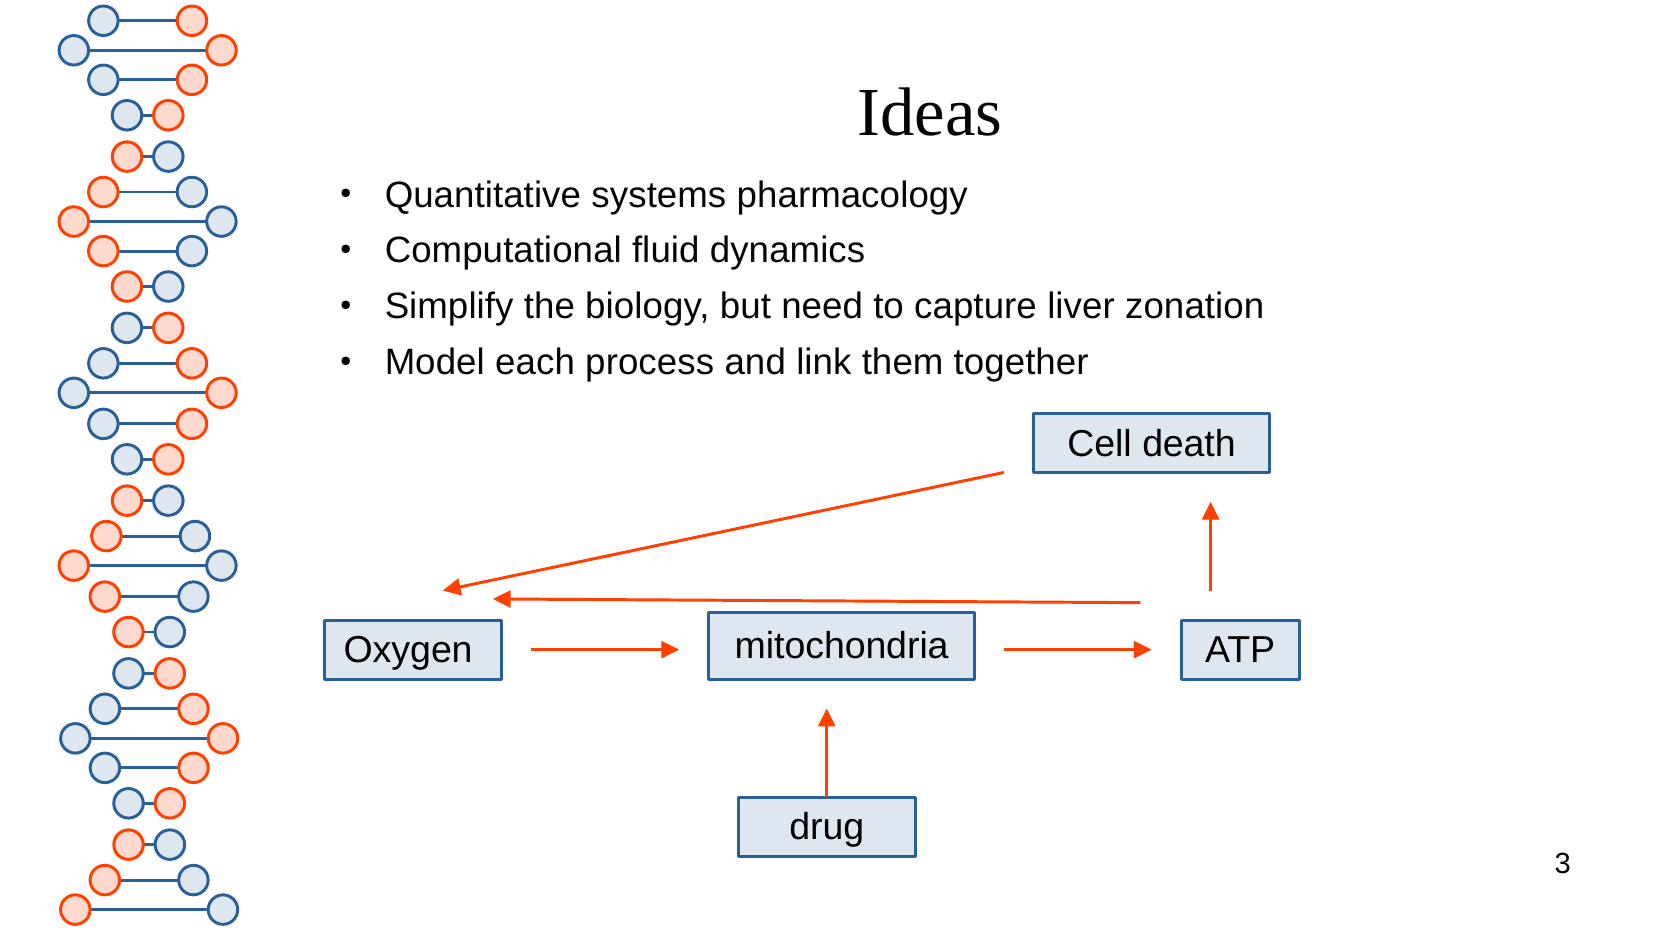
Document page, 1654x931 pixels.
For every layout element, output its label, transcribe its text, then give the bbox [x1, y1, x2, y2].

text_box mitochondria [708, 612, 975, 680]
list Quantitative systems pharmacology Computational fluid dynamics Simplify the biology, but need to capture liver zonation Model each process and link them together [265, 118, 1625, 384]
text_box Oxygen [324, 620, 502, 680]
text_box ATP [1181, 620, 1300, 680]
title Ideas [265, 35, 1595, 118]
text_box Cell death [1033, 413, 1270, 473]
text_box drug [738, 797, 916, 857]
